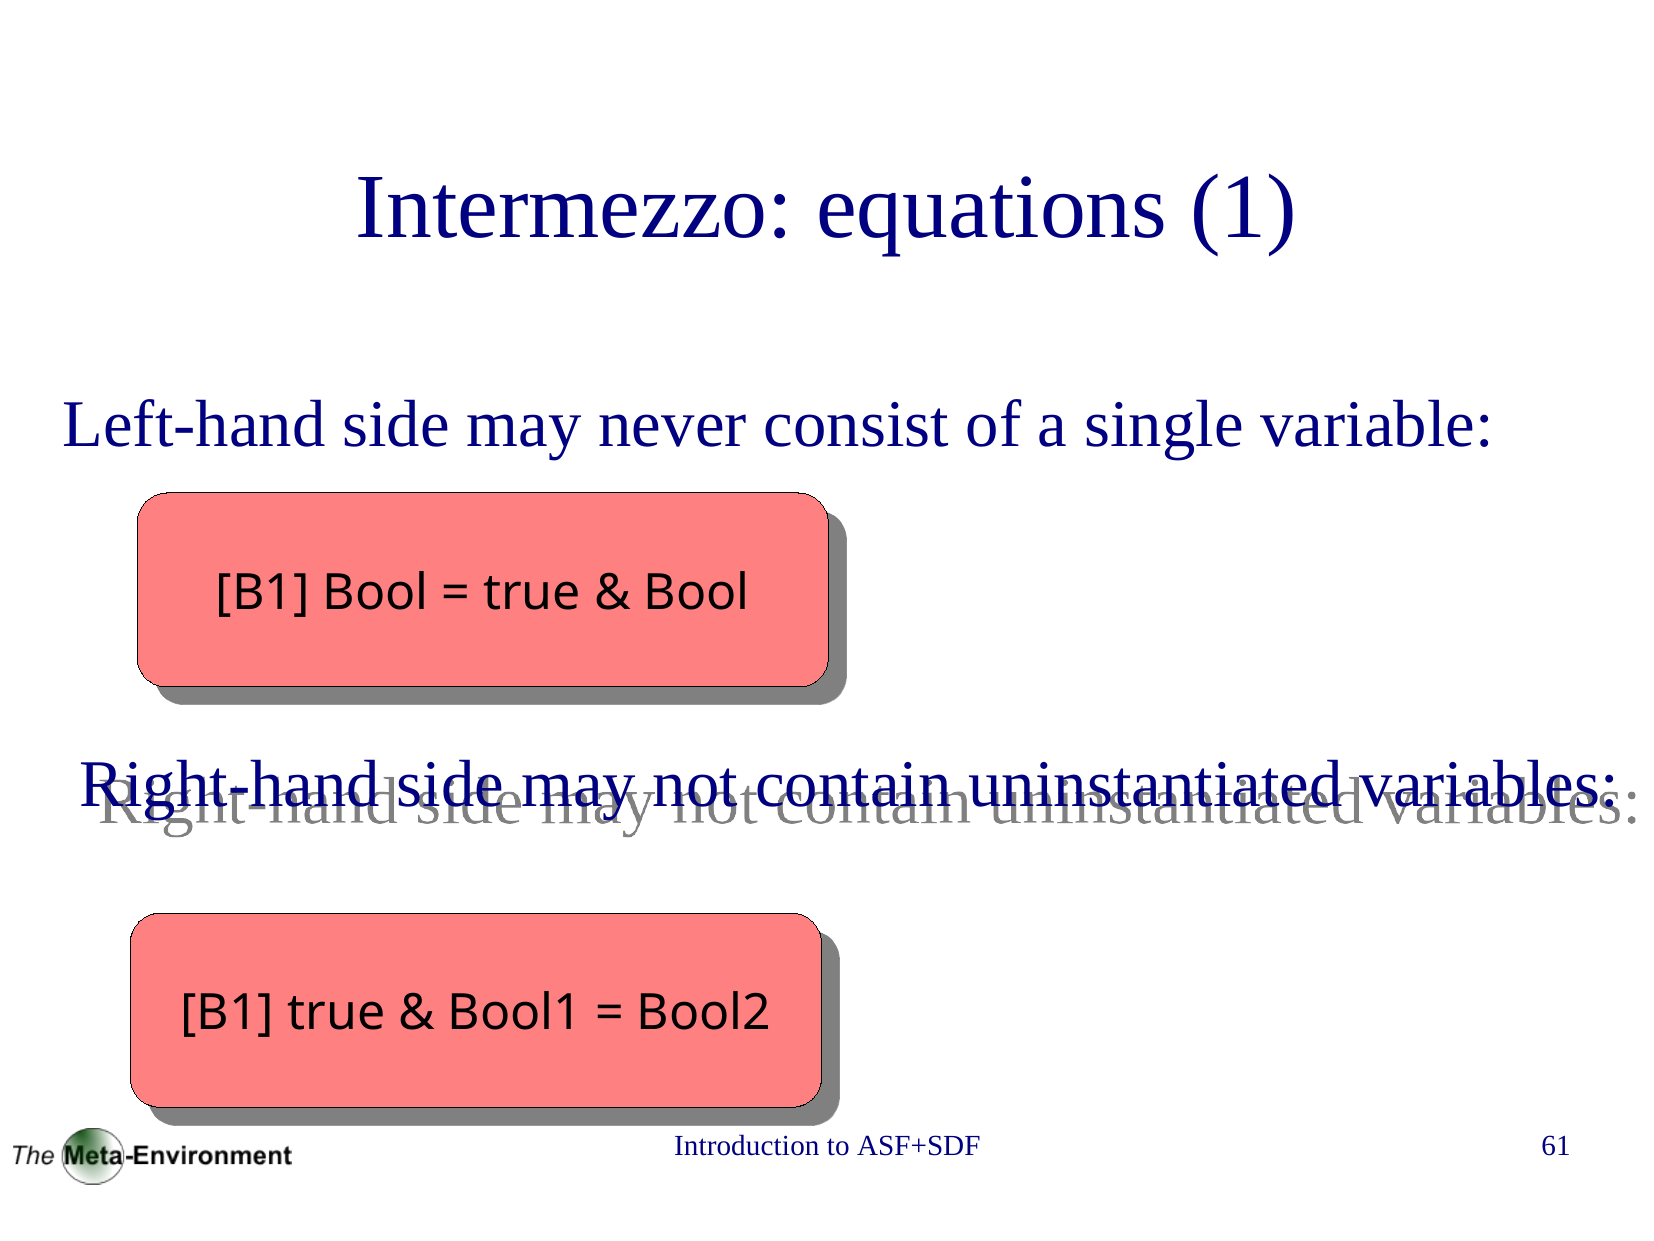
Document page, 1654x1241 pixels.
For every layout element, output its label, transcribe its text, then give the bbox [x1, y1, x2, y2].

text_box Right-hand side may not contain uninstantiated variables: [64, 739, 1640, 903]
picture [13, 1128, 292, 1185]
text_box [B1] Bool = true & Bool [137, 492, 829, 687]
title Intermezzo: equations (1) [121, 102, 1534, 311]
text_box Left-hand side may never consist of a single variable: [47, 379, 1533, 469]
text_box [B1] true & Bool1 = Bool2 [130, 913, 822, 1108]
